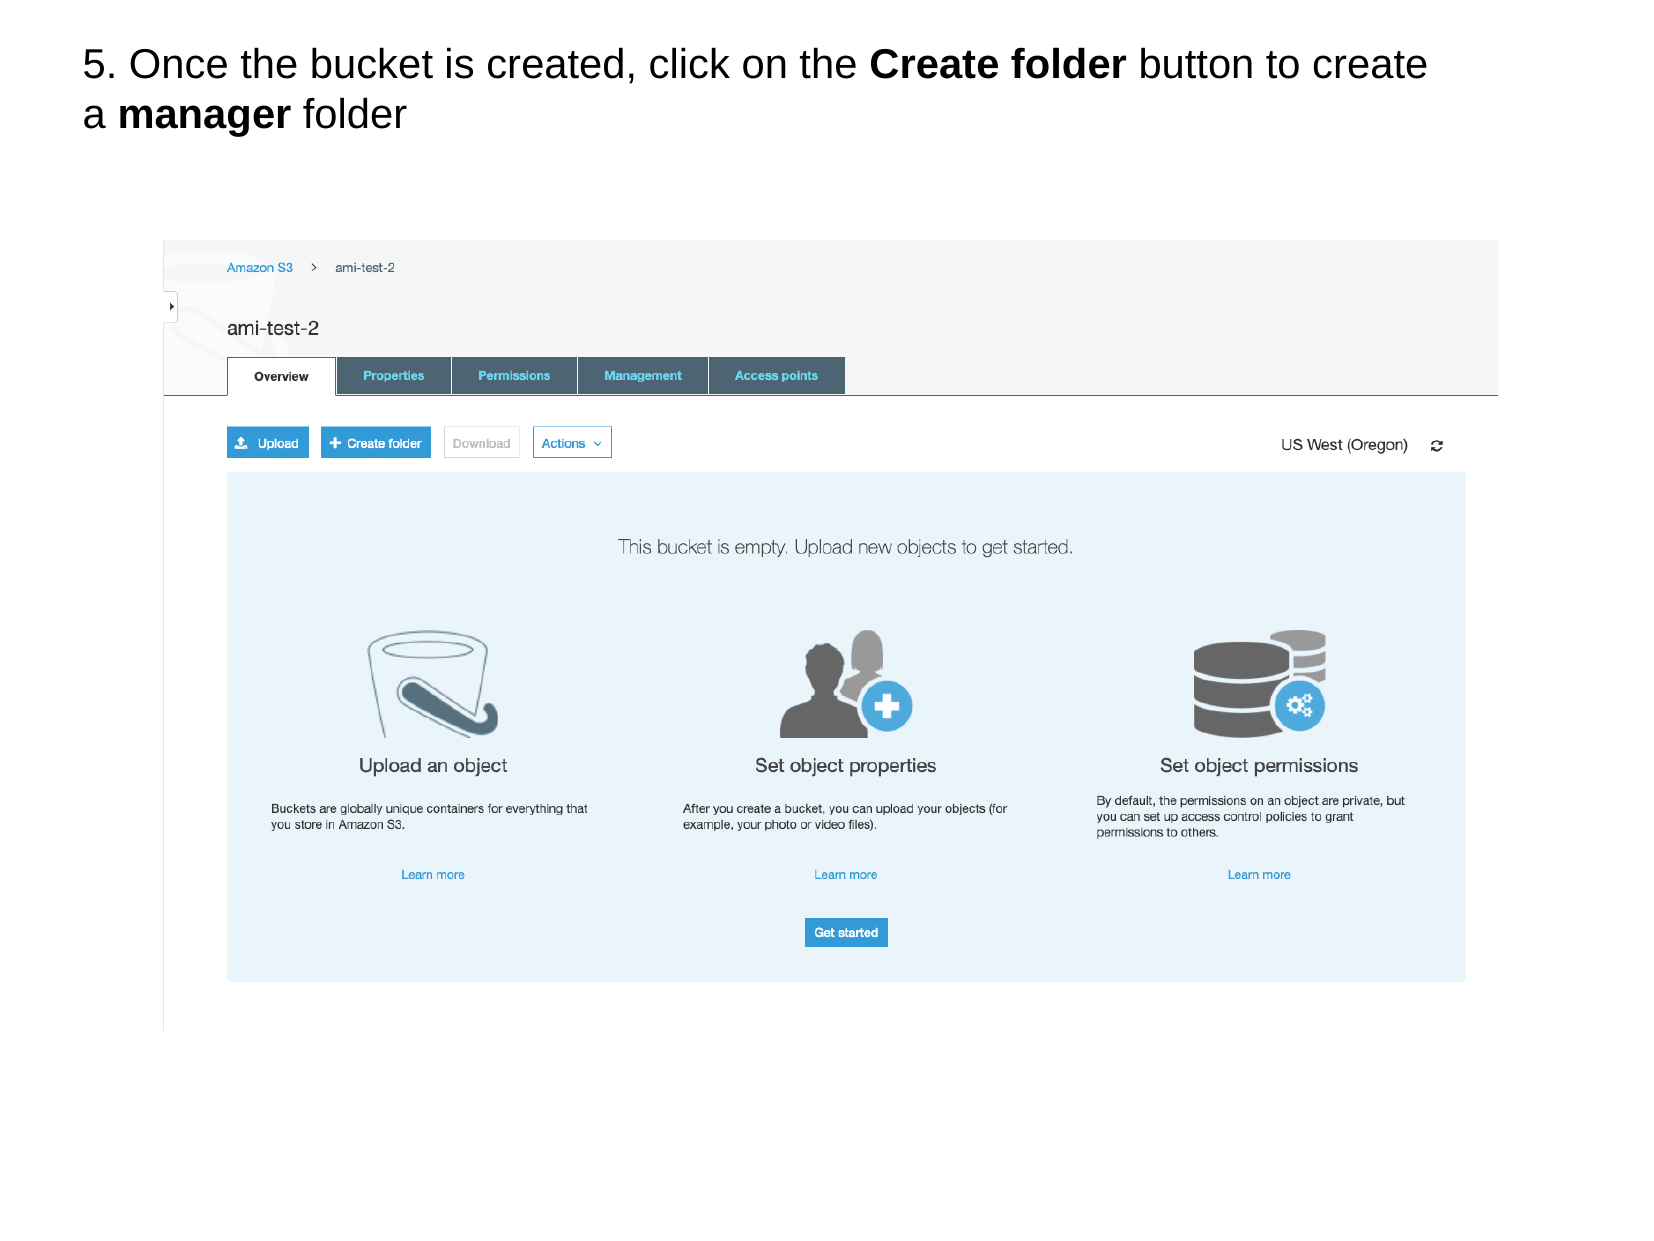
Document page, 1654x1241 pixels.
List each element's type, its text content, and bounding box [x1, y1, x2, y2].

list 5. Once the bucket is created, click on the Create folder button to create a manager folder [82, 37, 1571, 171]
picture [156, 241, 1498, 1032]
